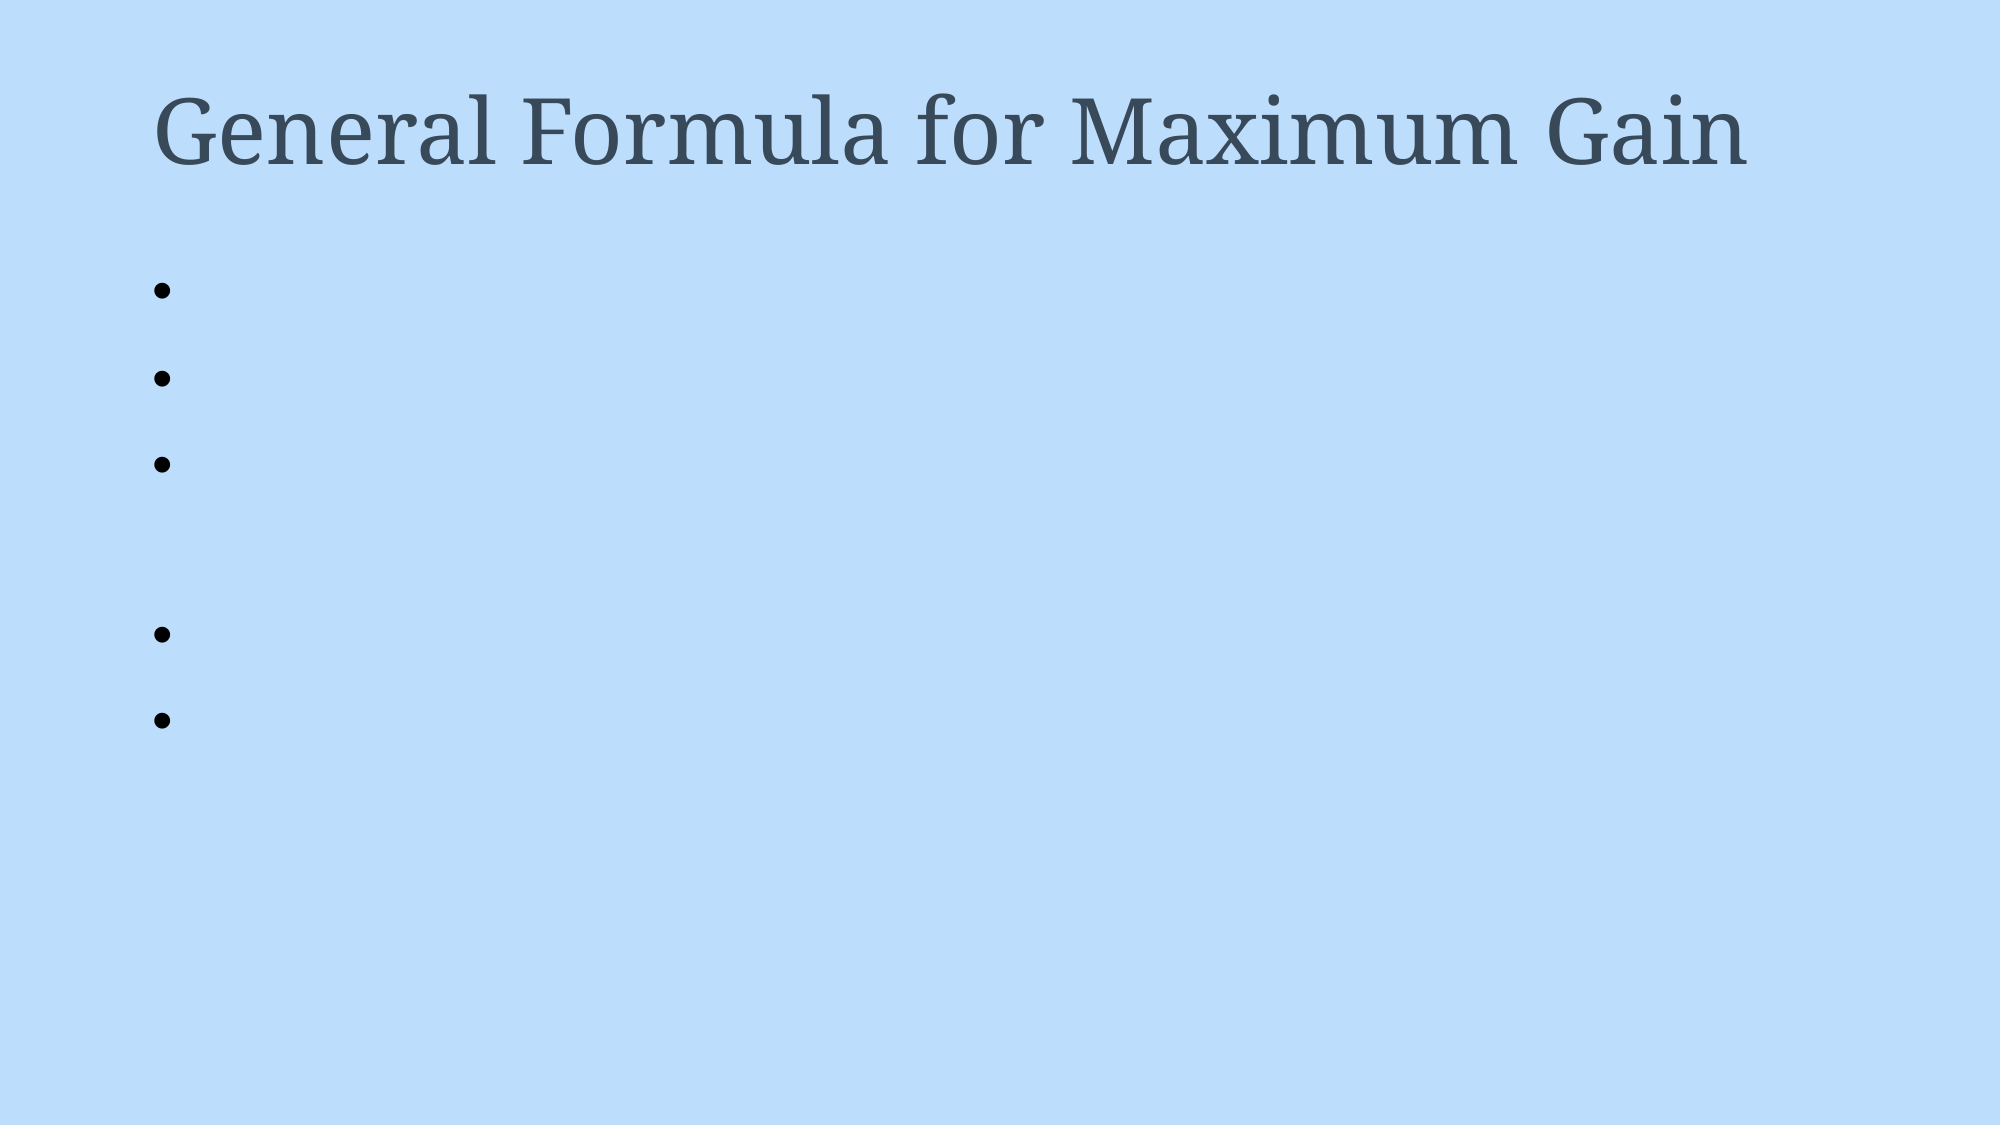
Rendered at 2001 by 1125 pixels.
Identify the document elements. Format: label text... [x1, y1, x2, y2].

title General Formula for Maximum Gain [137, 59, 1863, 211]
list [137, 247, 1863, 1014]
